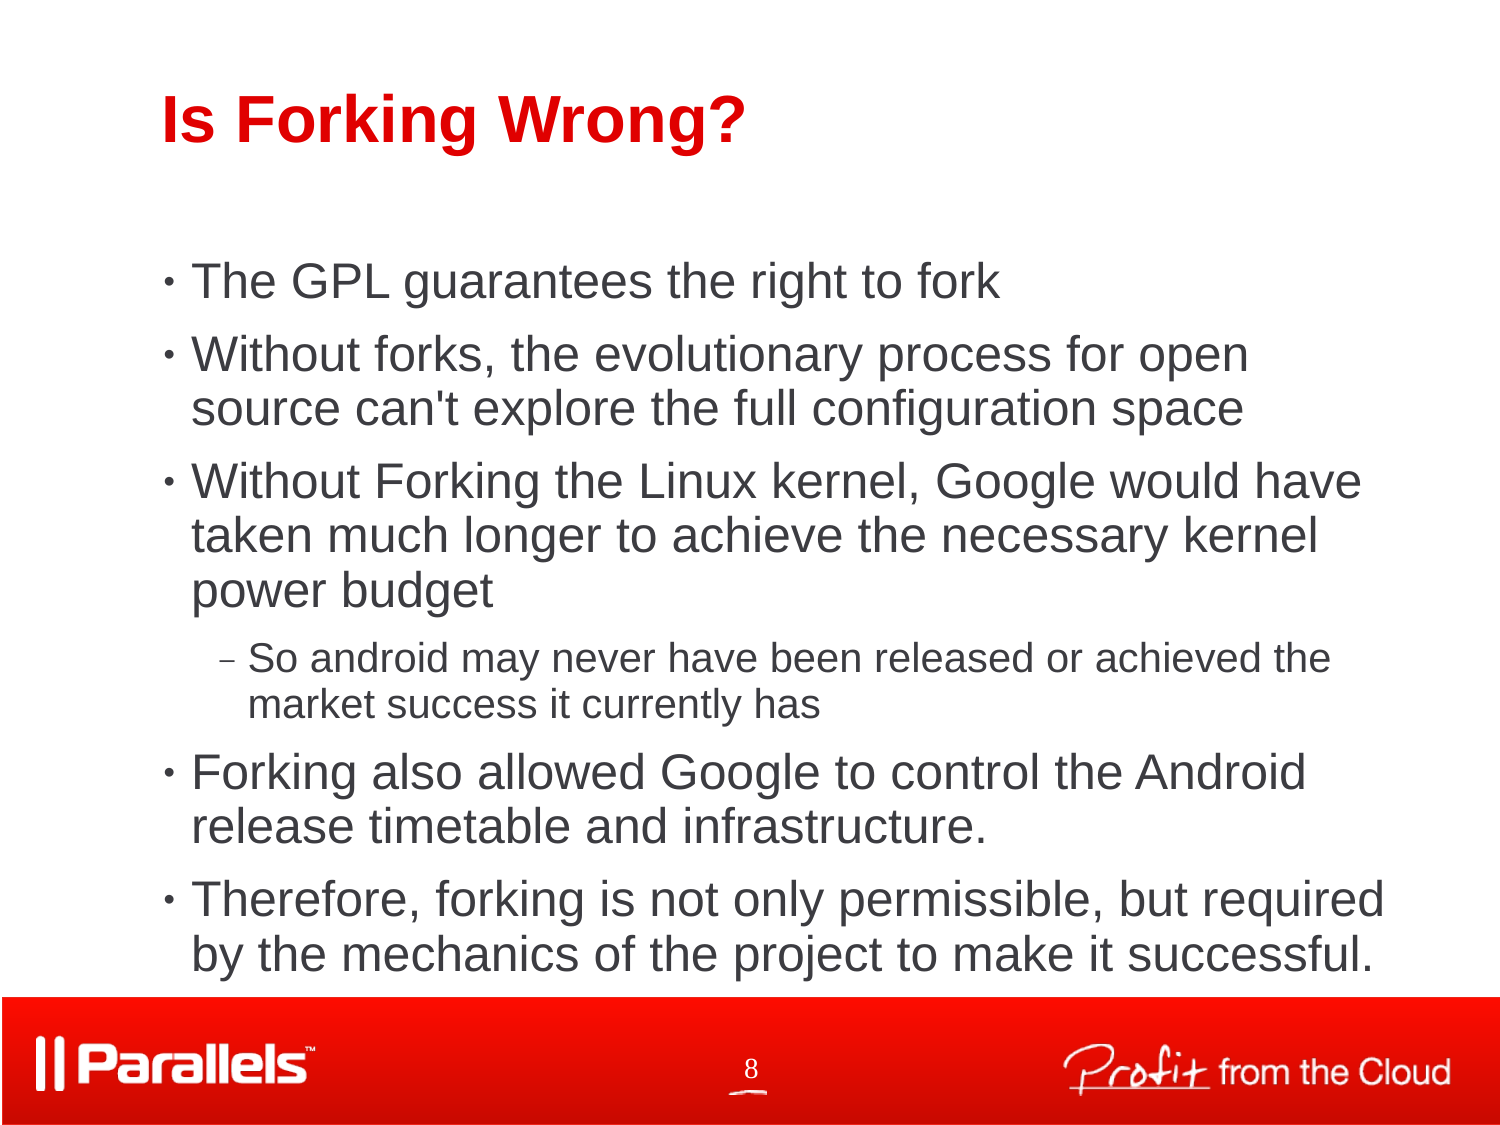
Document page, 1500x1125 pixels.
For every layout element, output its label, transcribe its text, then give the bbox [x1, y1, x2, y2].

title Is Forking Wrong? [161, 41, 1383, 205]
picture [1049, 1033, 1465, 1096]
list The GPL guarantees the right to fork Without forks, the evolutionary process for open source can't explore the full configuration space Without Forking the Linux kernel, Google would have taken much longer to achieve the necessary kernel power budget So android may never have been released or achieved the market success it currently has Forking also allowed Google to control the Android release timetable and infrastructure. Therefore, forking is not only permissible, but required by the mechanics of the project to make it successful. [163, 254, 1404, 998]
picture [36, 1034, 318, 1091]
picture [727, 1090, 767, 1095]
